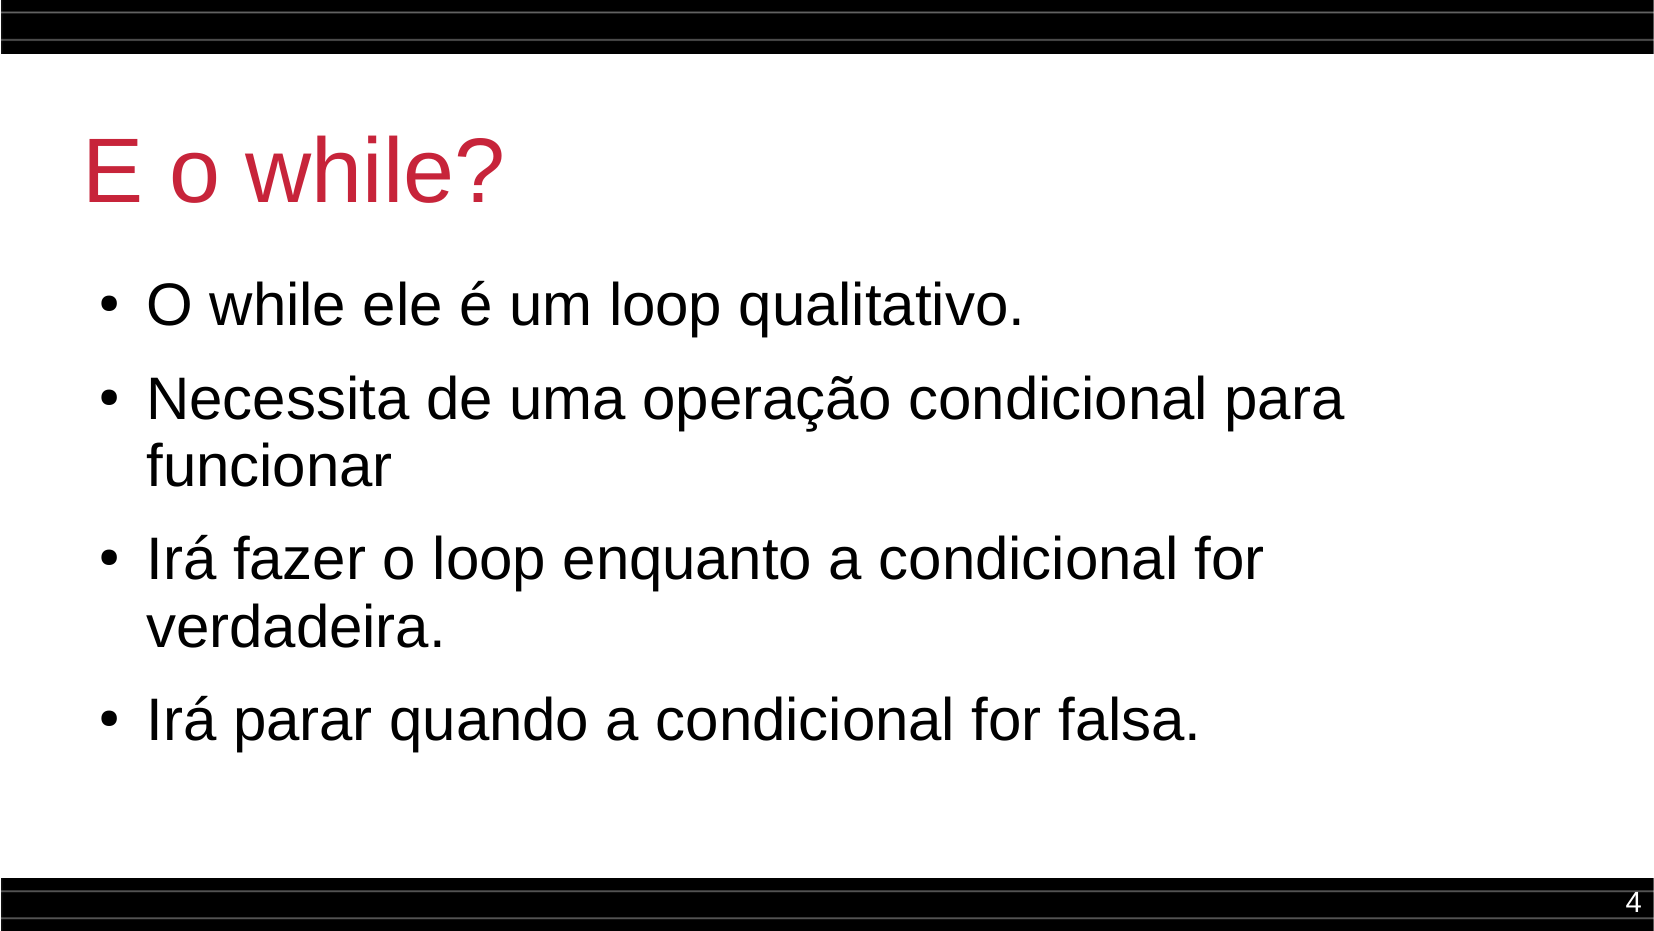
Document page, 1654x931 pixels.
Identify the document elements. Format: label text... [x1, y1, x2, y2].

picture [1, 0, 1654, 54]
picture [1, 878, 1654, 931]
list O while ele é um loop qualitativo. Necessita de uma operação condicional para funcionar Irá fazer o loop enquanto a condicional for verdadeira. Irá parar quando a condicional for falsa. [82, 271, 1571, 758]
title E o while? [82, 92, 1571, 249]
